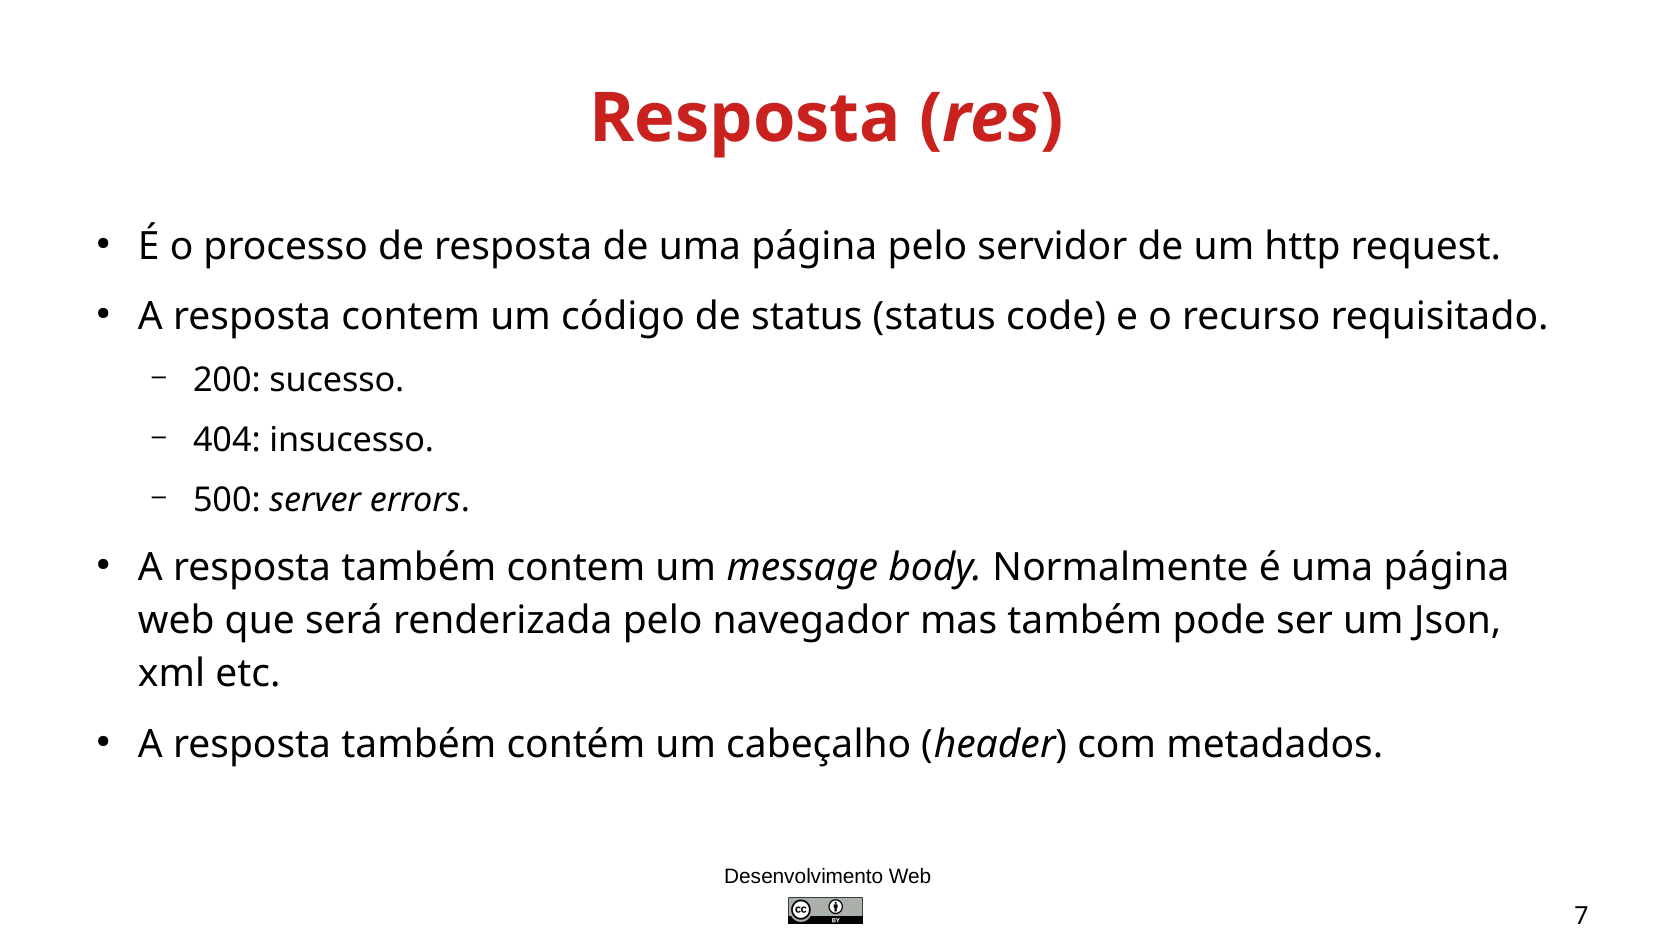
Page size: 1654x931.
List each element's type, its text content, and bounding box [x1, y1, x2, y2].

title Resposta (res) [82, 37, 1571, 193]
picture [788, 897, 863, 924]
list É o processo de resposta de uma página pelo servidor de um http request. A resposta contem um código de status (status code) e o recurso requisitado. 200: sucesso. 404: insucesso. 500: server errors. A resposta também contem um message body. Normalmente é uma página web que será renderizada pelo navegador mas também pode ser um Json, xml etc. A resposta também contém um cabeçalho (header) com metadados. [82, 217, 1571, 851]
